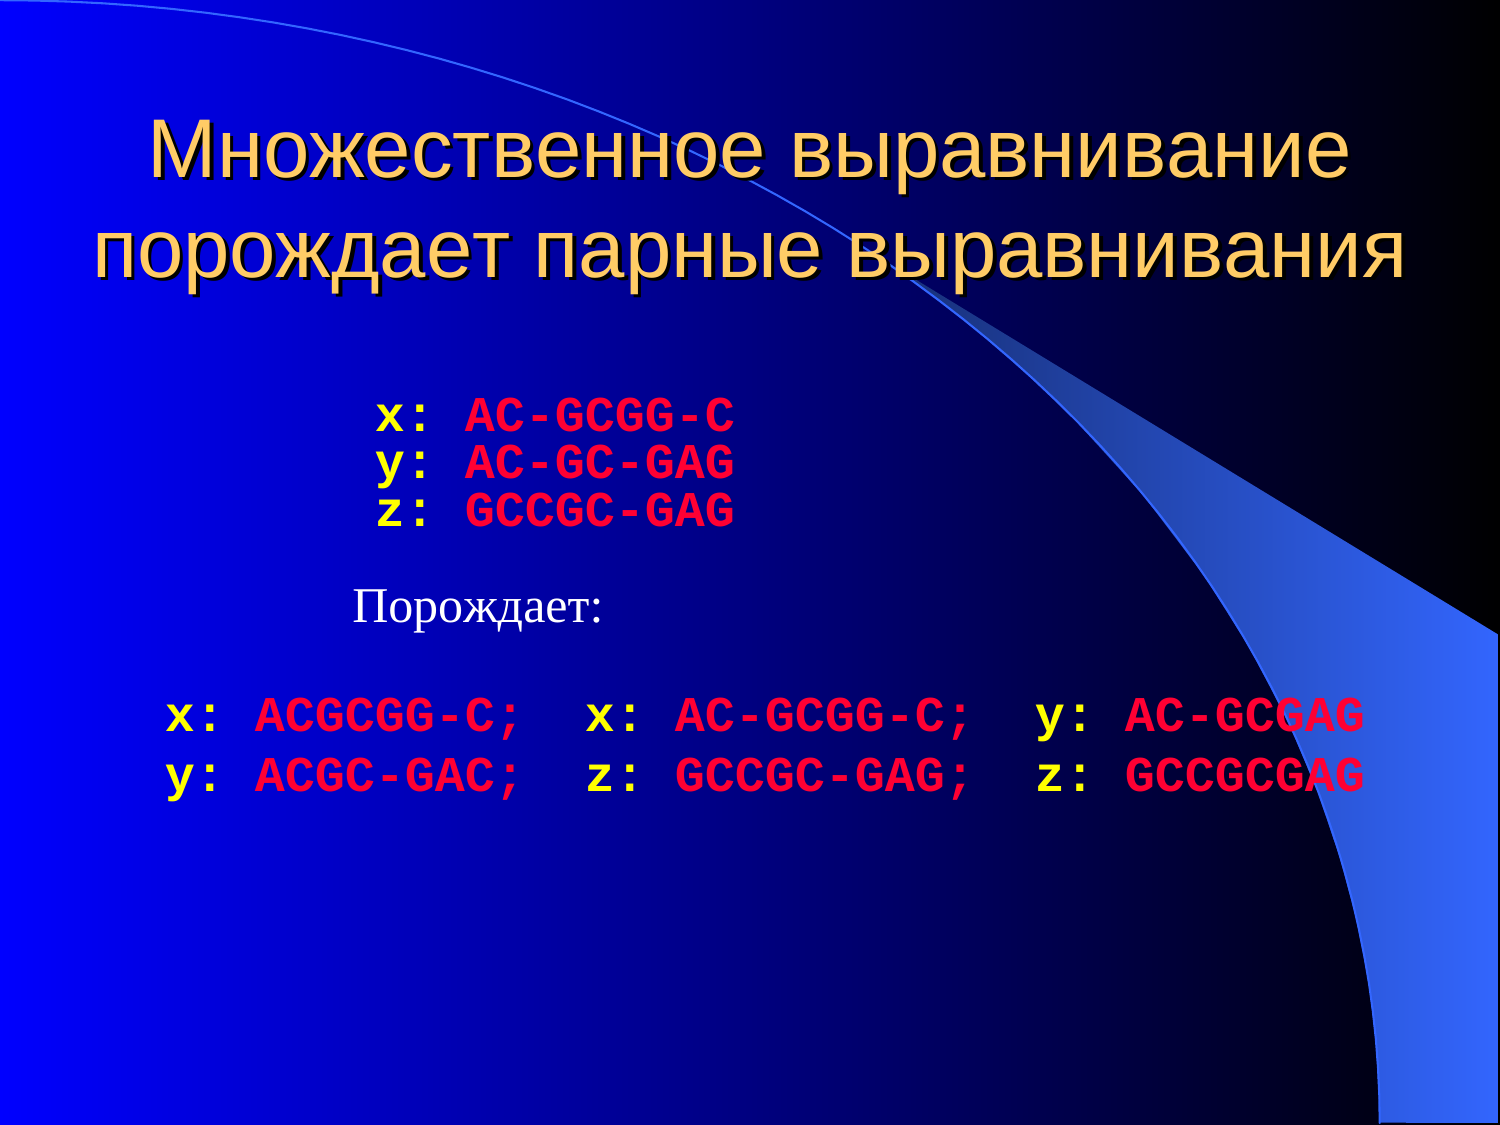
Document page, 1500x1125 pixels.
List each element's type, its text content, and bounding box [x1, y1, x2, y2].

title Множественное выравнивание порождает парные выравнивания [0, 99, 1500, 288]
list x: AC-GCGG-C y: AC-GC-GAG z: GCCGC-GAG Порождает: x: ACGCGG-C; x: AC-GCGG-C; y: AC-GCGAG y: ACGC-GAC; z: GCCGC-GAG; z: GCCGCGAG [0, 324, 1500, 1000]
